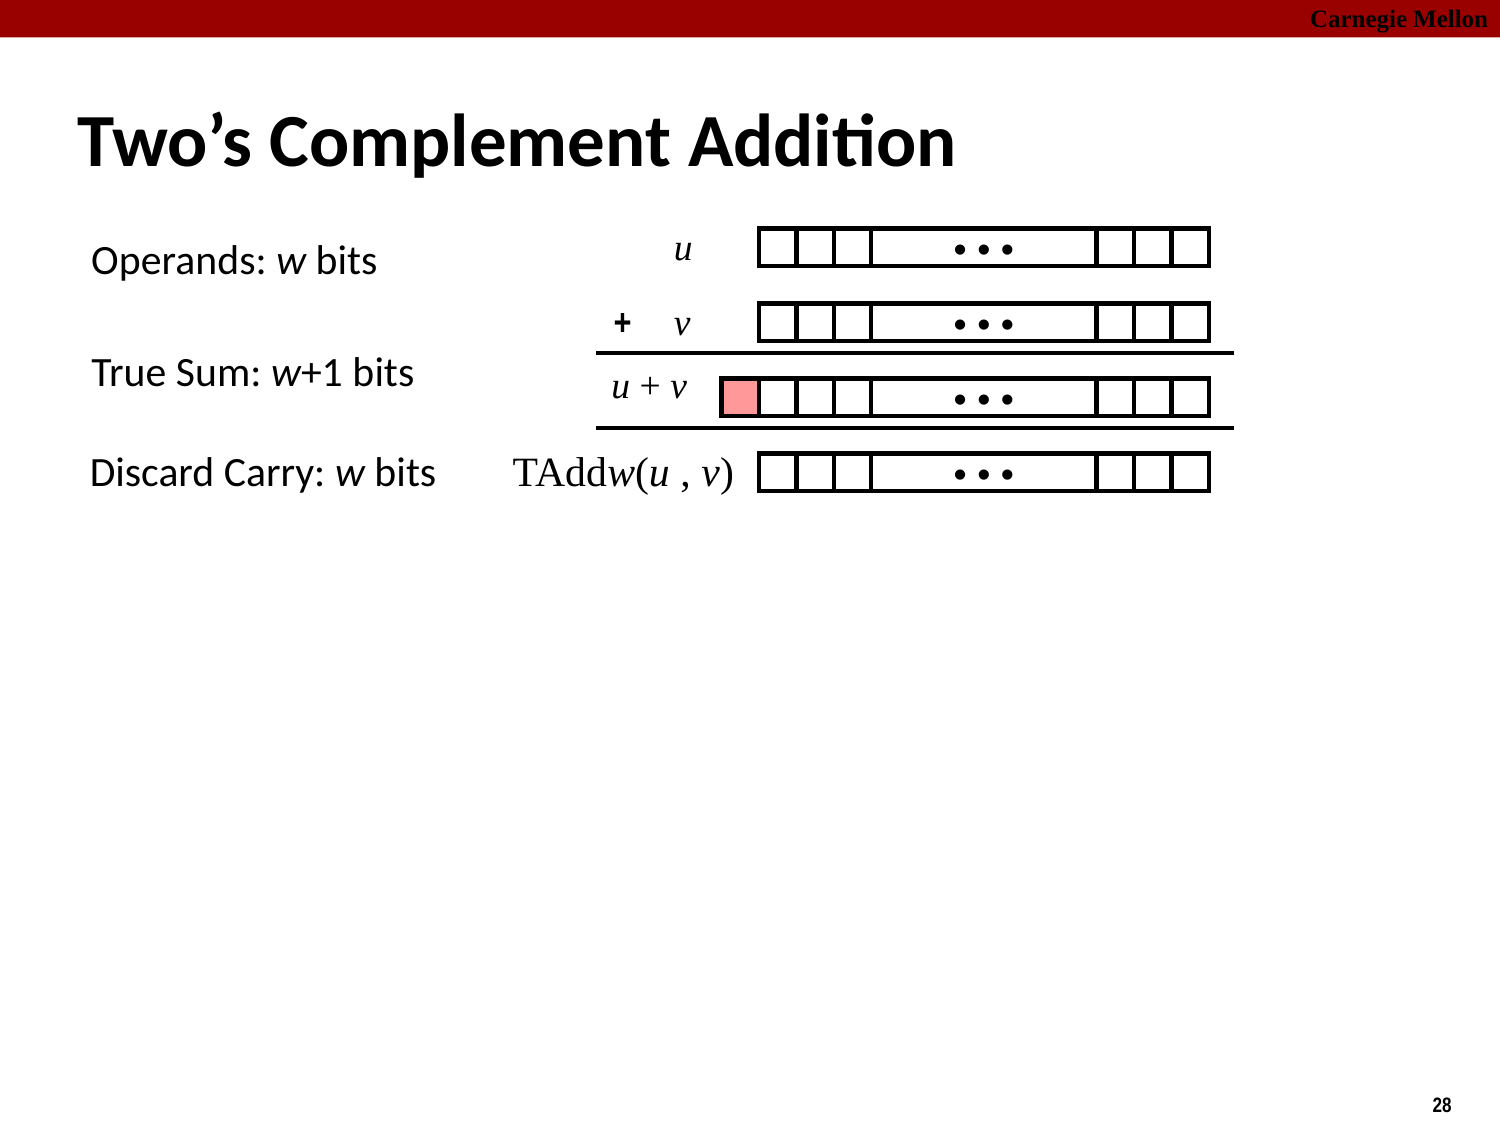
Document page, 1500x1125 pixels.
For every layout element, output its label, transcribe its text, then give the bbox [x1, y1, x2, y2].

text_box [758, 228, 871, 266]
text_box • • • [871, 453, 1097, 491]
text_box + [598, 290, 647, 351]
text_box [721, 378, 871, 416]
text_box [1097, 453, 1209, 491]
text_box [1097, 303, 1209, 341]
text_box [1097, 378, 1209, 416]
text_box [1097, 228, 1209, 266]
text_box u + v [596, 353, 702, 414]
text_box u [659, 215, 708, 276]
title Two’s Complement Addition [62, 83, 1289, 175]
text_box • • • [871, 303, 1097, 341]
text_box Operands: w bits [76, 224, 393, 290]
text_box [758, 453, 871, 491]
text_box True Sum: w+1 bits [76, 337, 430, 403]
text_box Discard Carry: w bits [75, 437, 497, 503]
text_box [758, 303, 871, 341]
text_box • • • [871, 228, 1097, 266]
text_box • • • [871, 378, 1097, 416]
text_box v [659, 290, 706, 351]
text_box TAddw(u , v) [497, 437, 749, 503]
